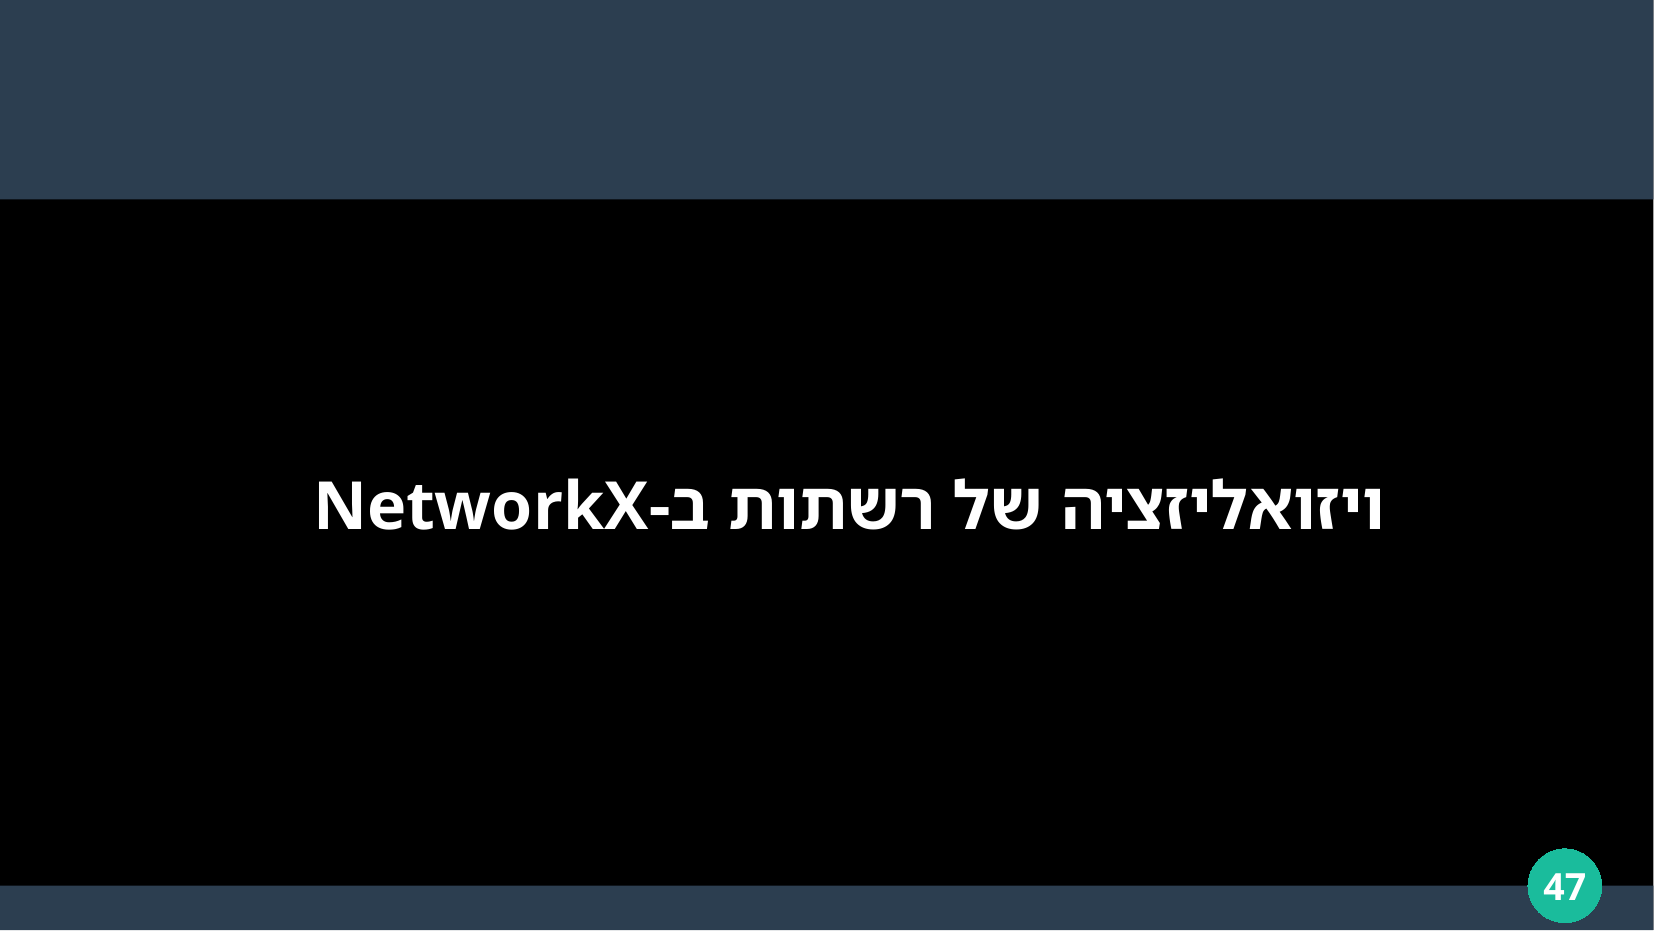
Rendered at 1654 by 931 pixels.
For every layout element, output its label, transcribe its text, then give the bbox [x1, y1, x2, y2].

title ויזואליזציה של רשתות ב-NetworkX [225, 444, 1386, 563]
